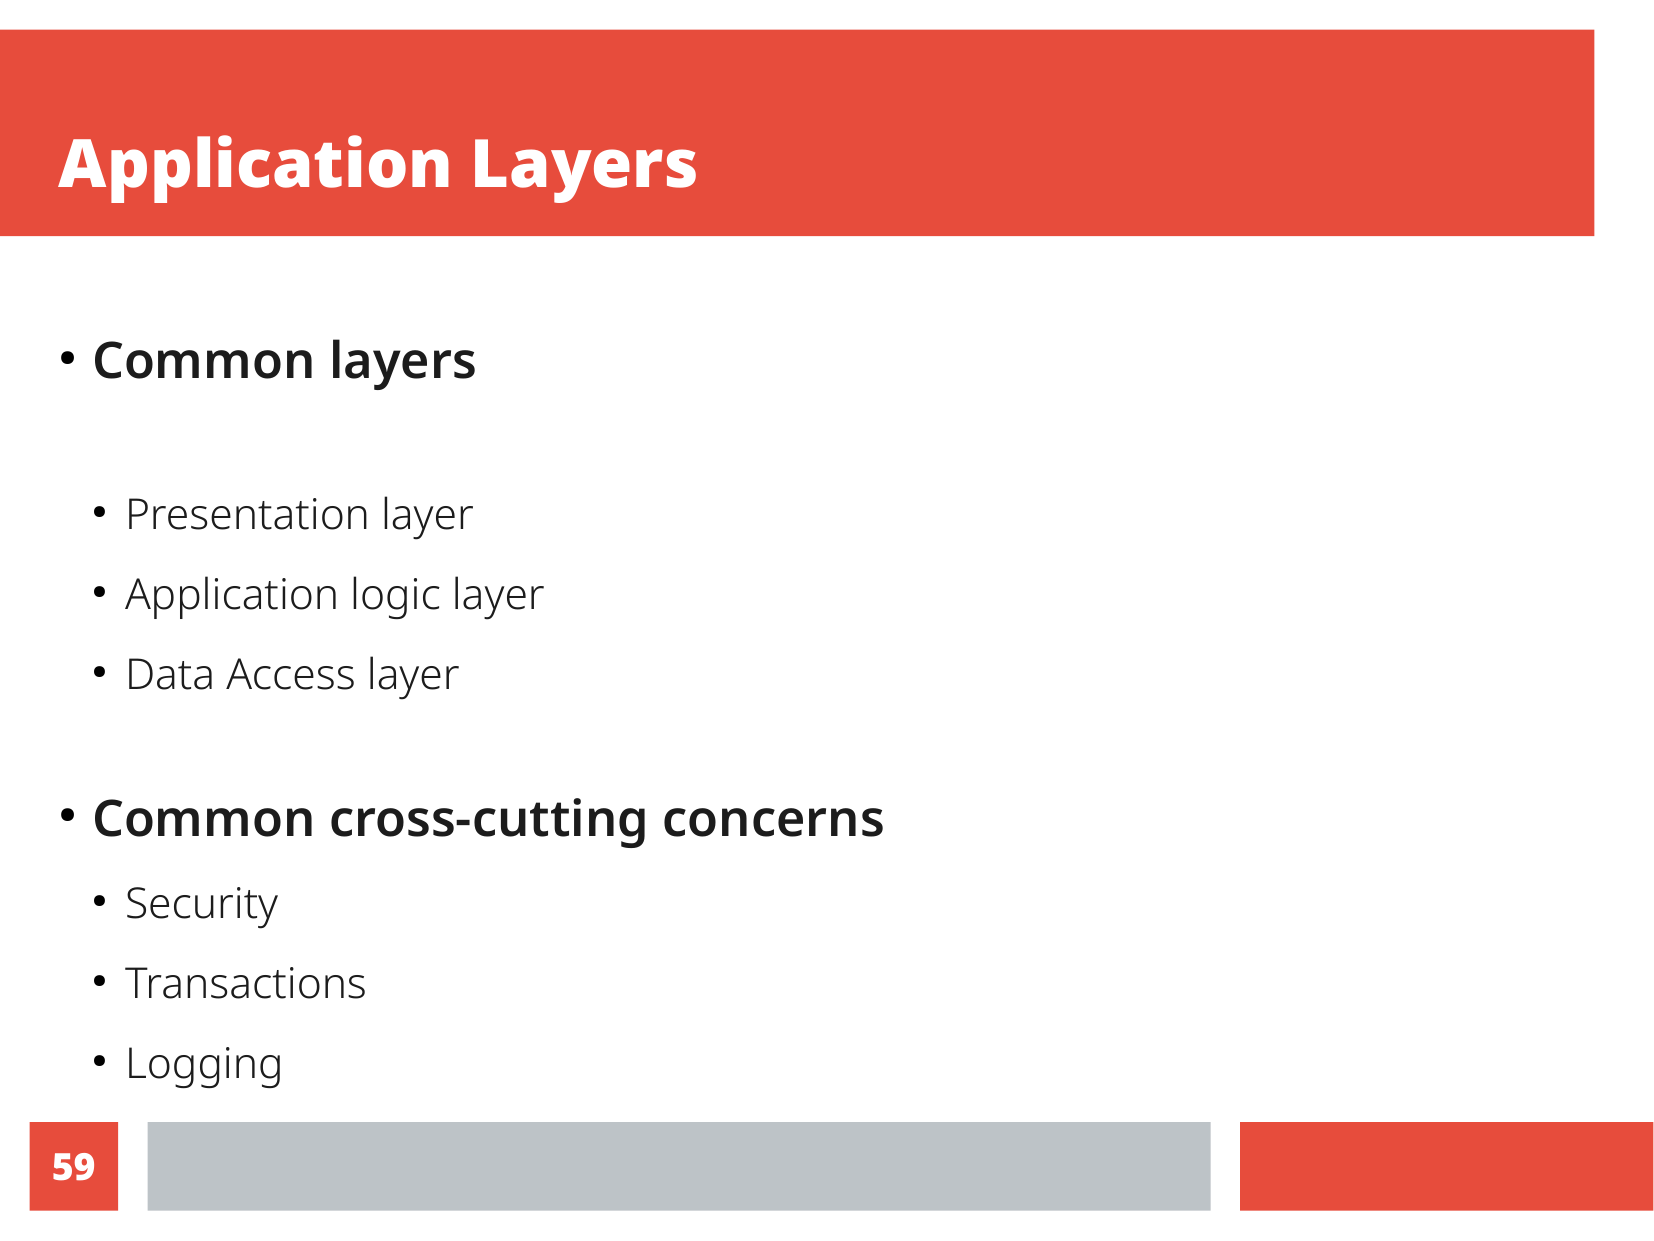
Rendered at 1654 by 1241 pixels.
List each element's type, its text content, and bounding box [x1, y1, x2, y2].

title Application Layers [59, 59, 1595, 207]
list Common layers Presentation layer Application logic layer Data Access layer Common cross-cutting concerns Security Transactions Logging [59, 324, 1565, 1093]
